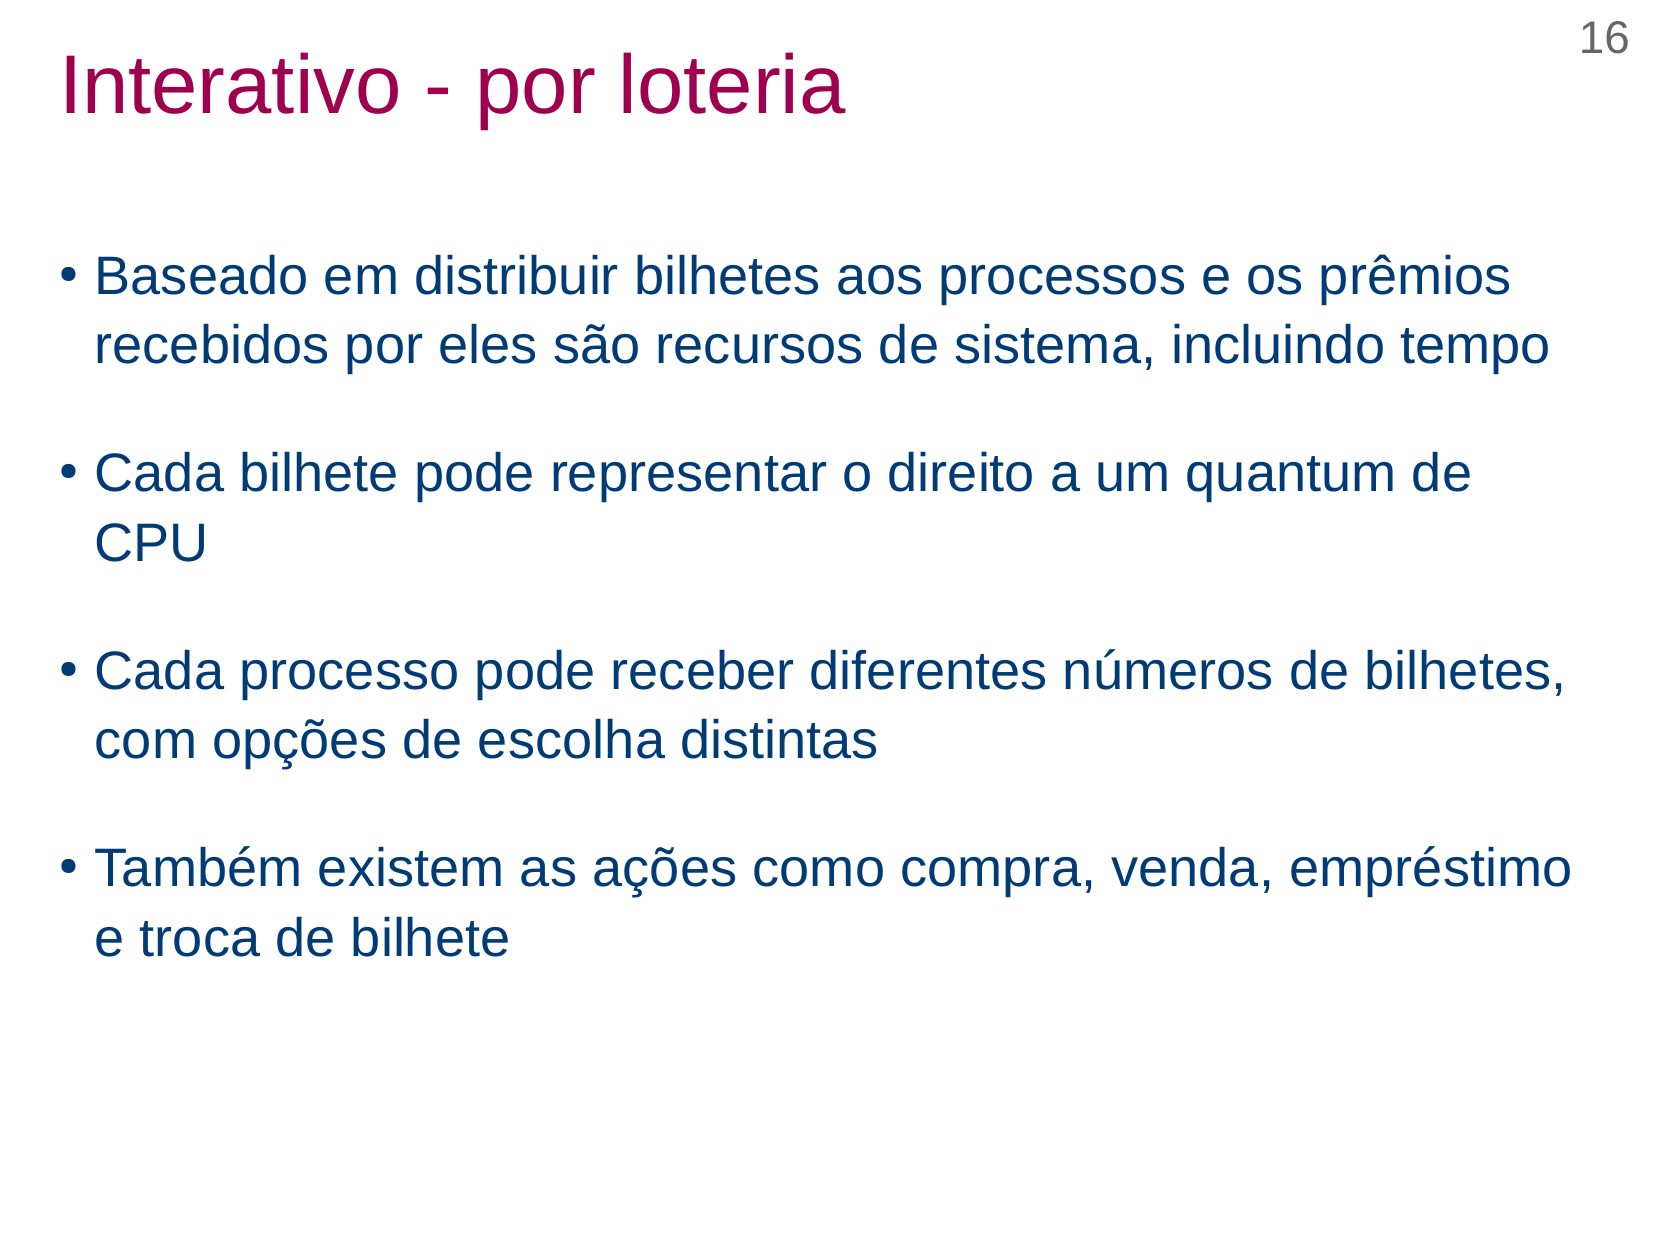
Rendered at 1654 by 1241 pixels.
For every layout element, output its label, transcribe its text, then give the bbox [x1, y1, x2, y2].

list Baseado em distribuir bilhetes aos processos e os prêmios recebidos por eles são recursos de sistema, incluindo tempo Cada bilhete pode representar o direito a um quantum de CPU Cada processo pode receber diferentes números de bilhetes, com opções de escolha distintas Também existem as ações como compra, venda, empréstimo e troca de bilhete [59, 236, 1595, 1211]
title Interativo - por loteria [59, 29, 1595, 148]
